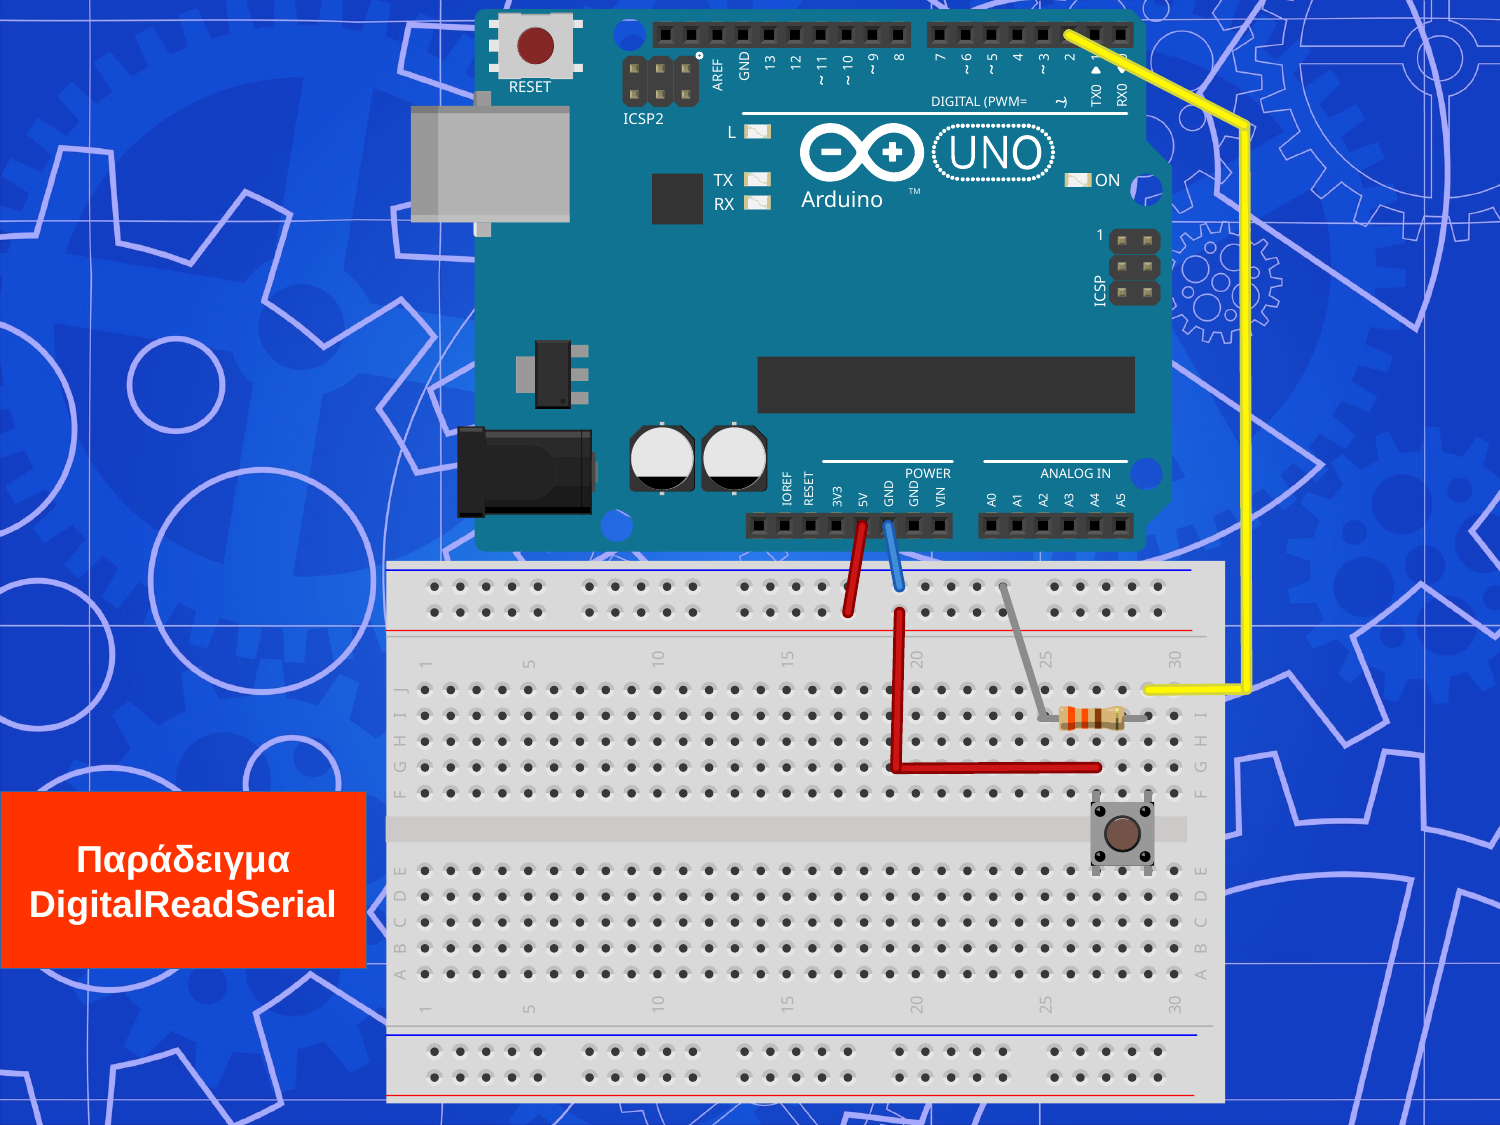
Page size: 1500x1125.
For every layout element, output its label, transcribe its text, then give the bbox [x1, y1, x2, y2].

text_box Παράδειγμα DigitalReadSerial [0, 791, 367, 969]
picture [0, 0, 1500, 1125]
